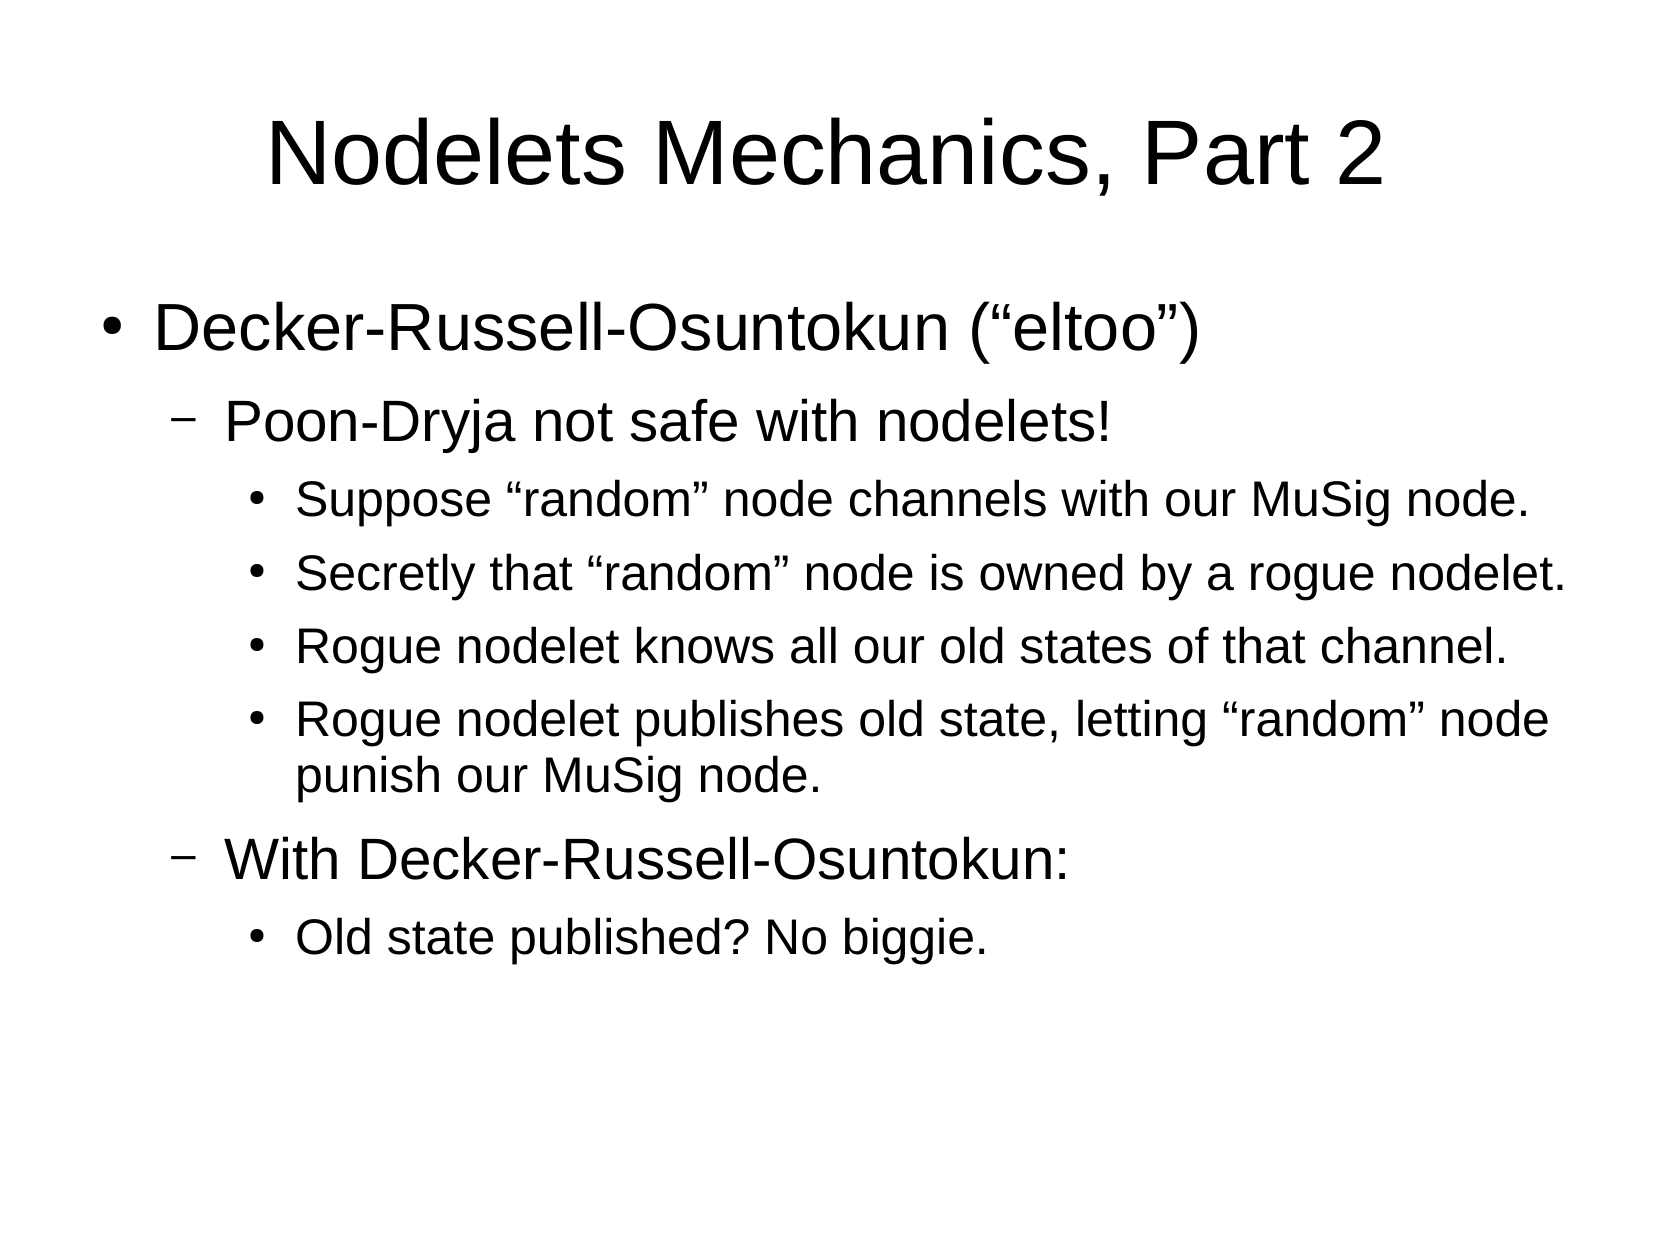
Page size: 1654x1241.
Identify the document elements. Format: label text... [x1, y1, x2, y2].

title Nodelets Mechanics, Part 2 [82, 49, 1571, 257]
list Decker-Russell-Osuntokun (“eltoo”) Poon-Dryja not safe with nodelets! Suppose “random” node channels with our MuSig node. Secretly that “random” node is owned by a rogue nodelet. Rogue nodelet knows all our old states of that channel. Rogue nodelet publishes old state, letting “random” node punish our MuSig node. With Decker-Russell-Osuntokun: Old state published? No biggie. [82, 290, 1571, 1010]
